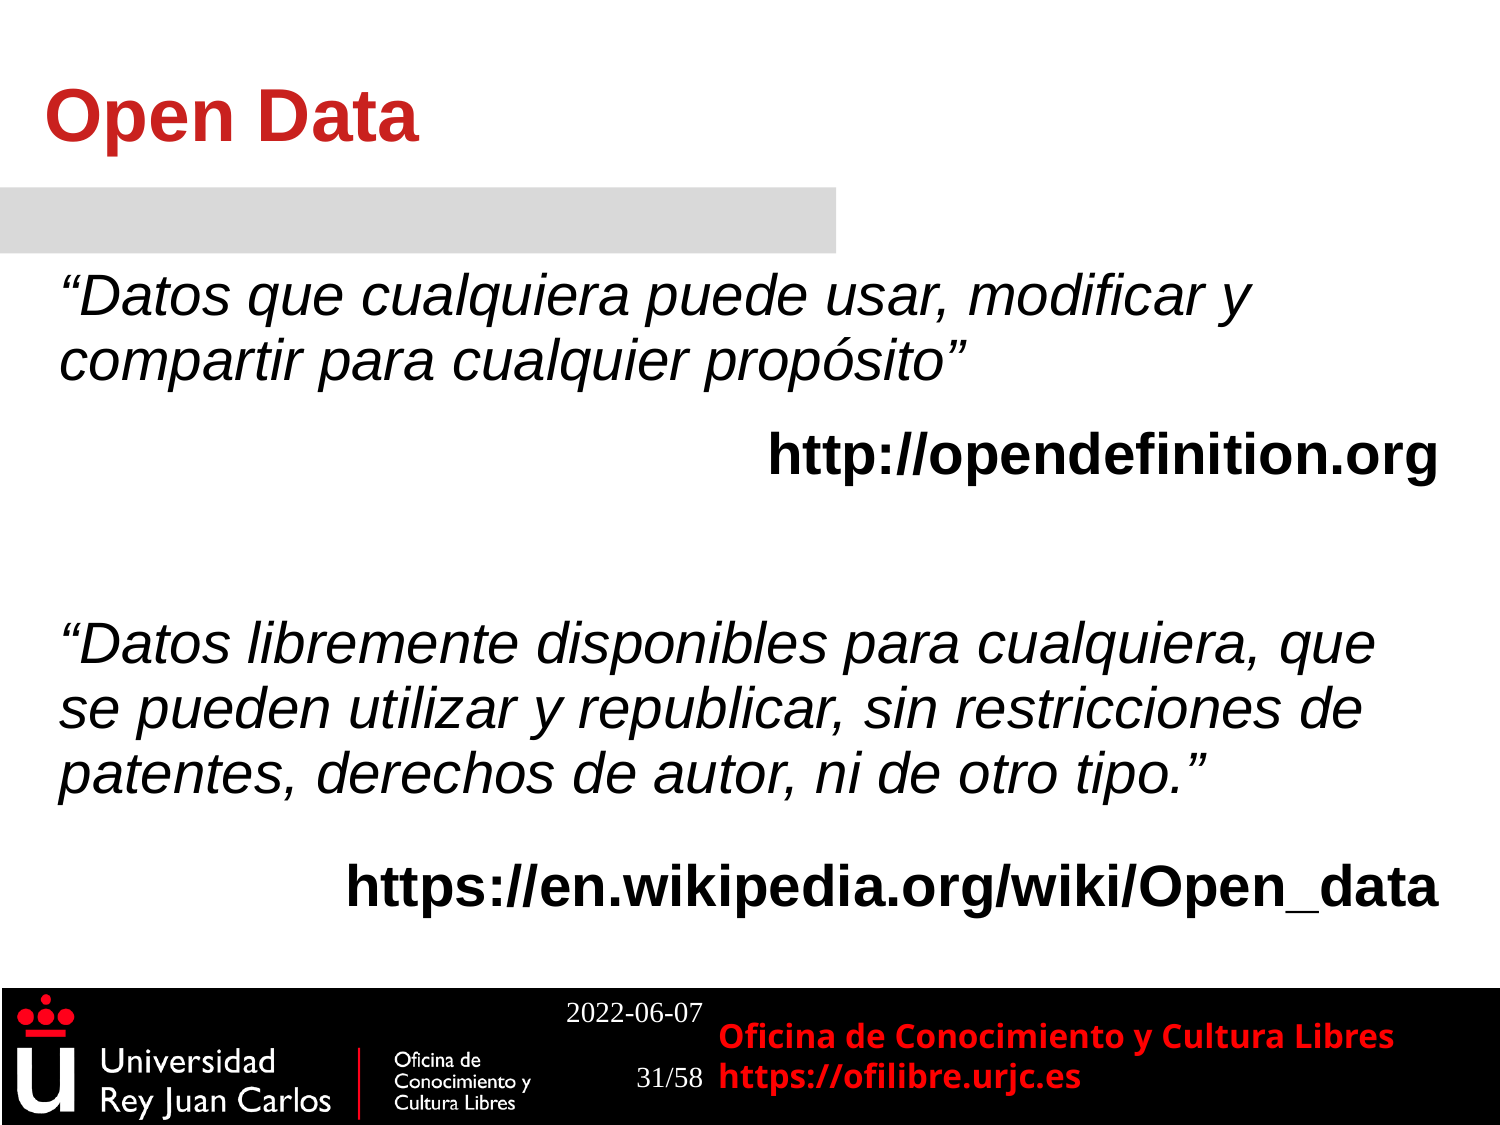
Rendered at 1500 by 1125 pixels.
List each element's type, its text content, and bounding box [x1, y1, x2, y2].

text_box “Datos que cualquiera puede usar, modificar y compartir para cualquier propósito” http://opendefinition.org “Datos libremente disponibles para cualquiera, que se pueden utilizar y republicar, sin restricciones de patentes, derechos de autor, ni de otro tipo.” https://en.wikipedia.org/wiki/Open_data [45, 254, 1456, 926]
text_box Open Data [30, 66, 1036, 249]
picture [17, 994, 531, 1120]
title [75, 7, 1425, 196]
